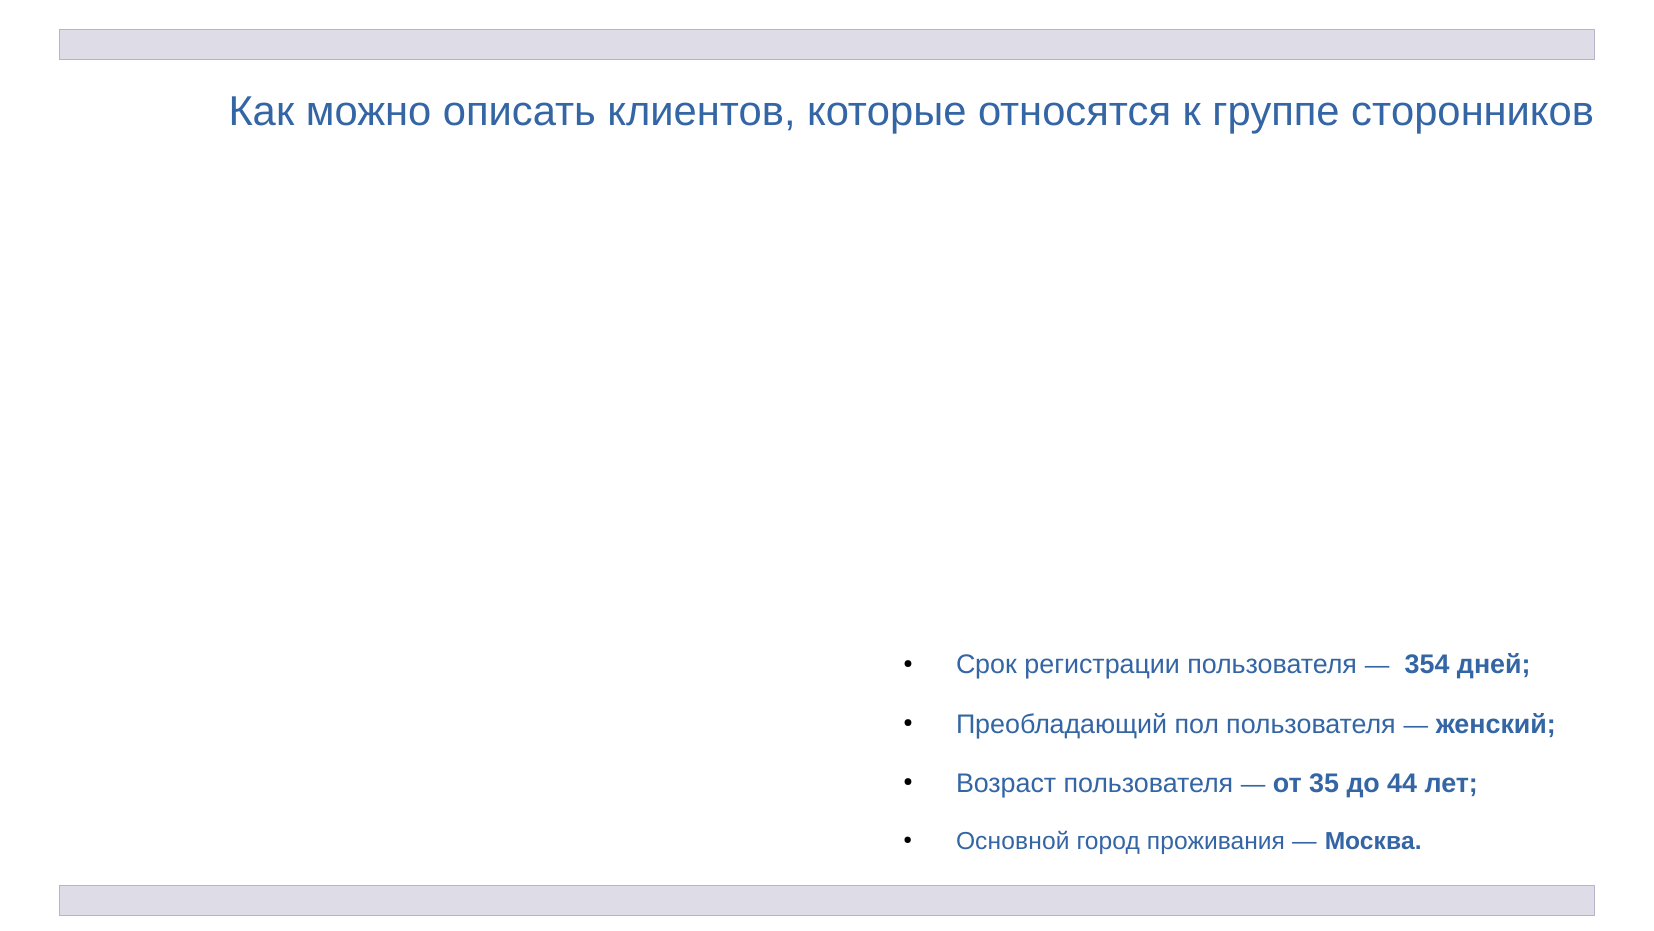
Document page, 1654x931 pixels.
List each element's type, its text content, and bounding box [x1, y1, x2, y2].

title Как можно описать клиентов, которые относятся к группе сторонников [106, 73, 1595, 148]
text_box [59, 885, 1595, 916]
text_box [59, 29, 1595, 60]
list Срок регистрации пользователя — 354 дней; Преобладающий пол пользователя — женский; Возраст пользователя — от 35 до 44 лет; Основной город проживания — Москва. [885, 649, 1595, 857]
